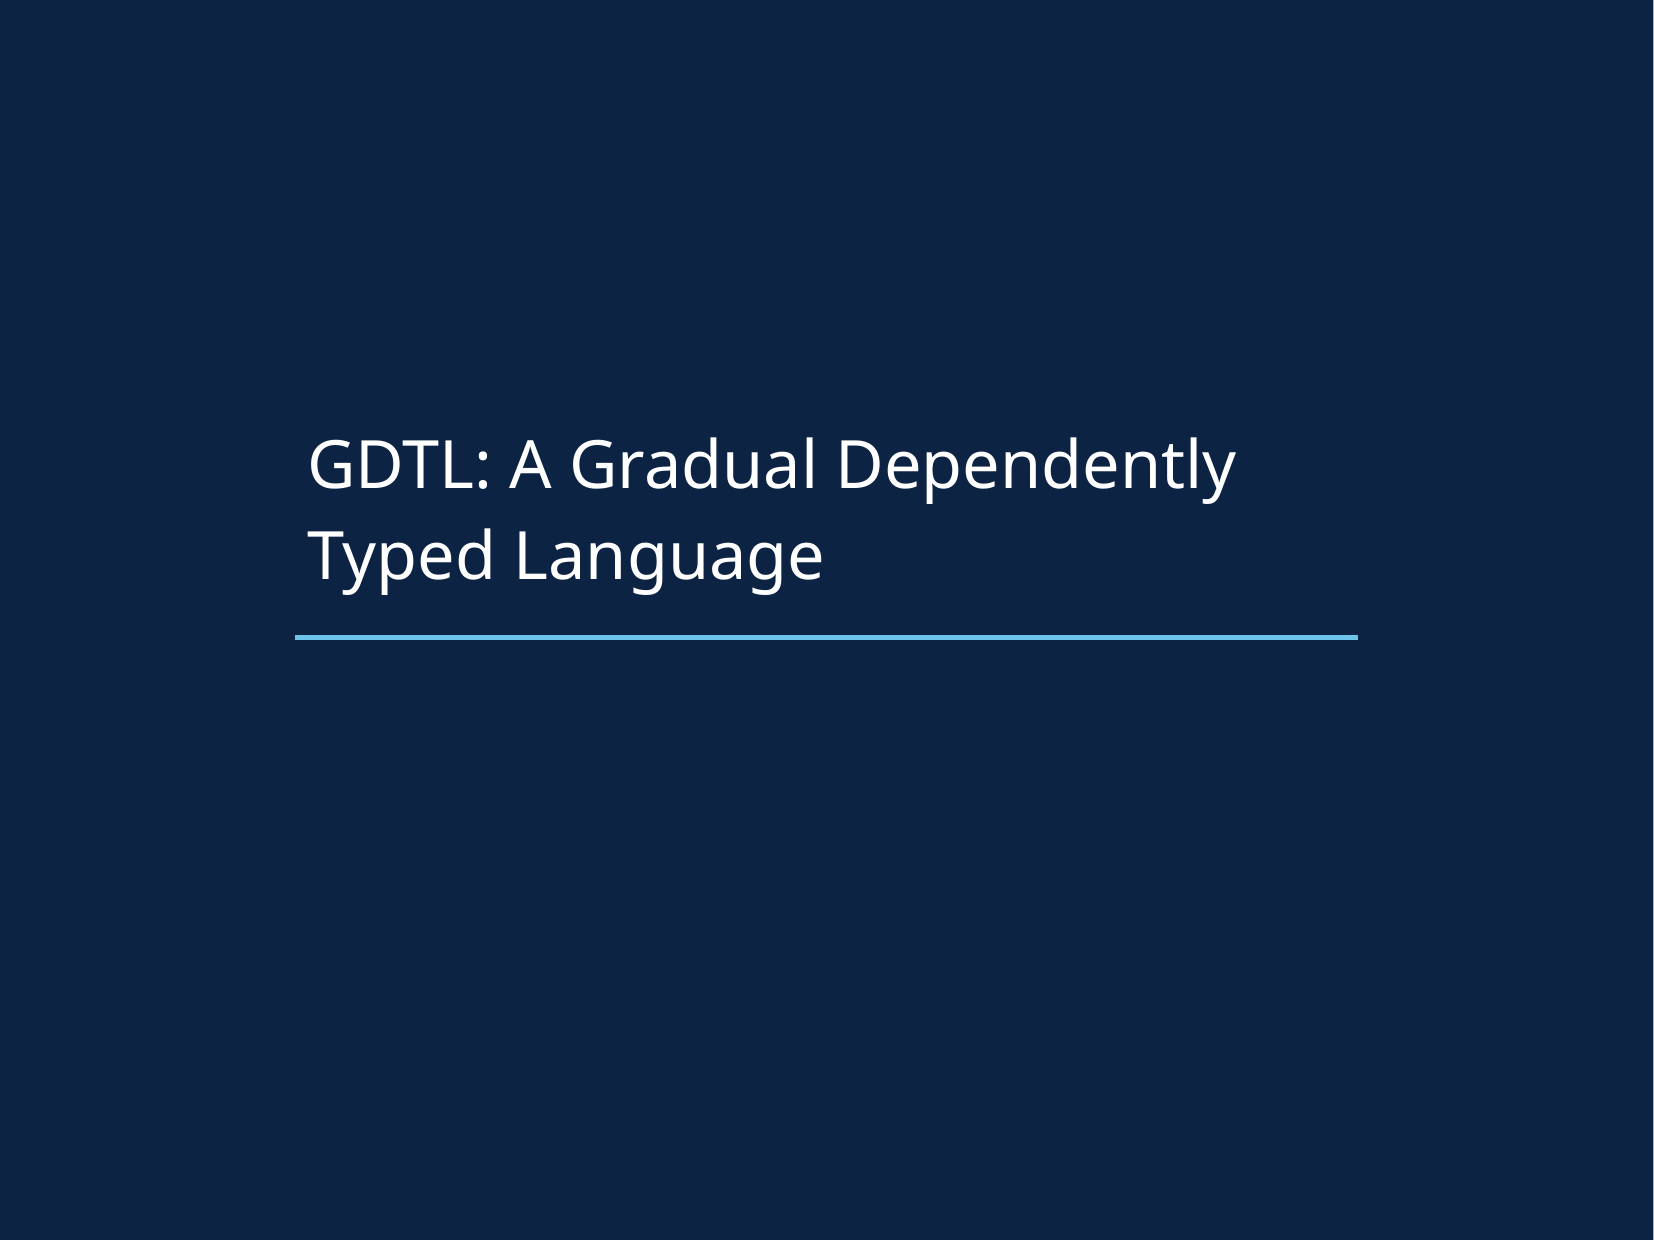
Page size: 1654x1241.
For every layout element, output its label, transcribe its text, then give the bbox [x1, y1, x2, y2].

title GDTL: A Gradual Dependently Typed Language [307, 391, 1347, 599]
